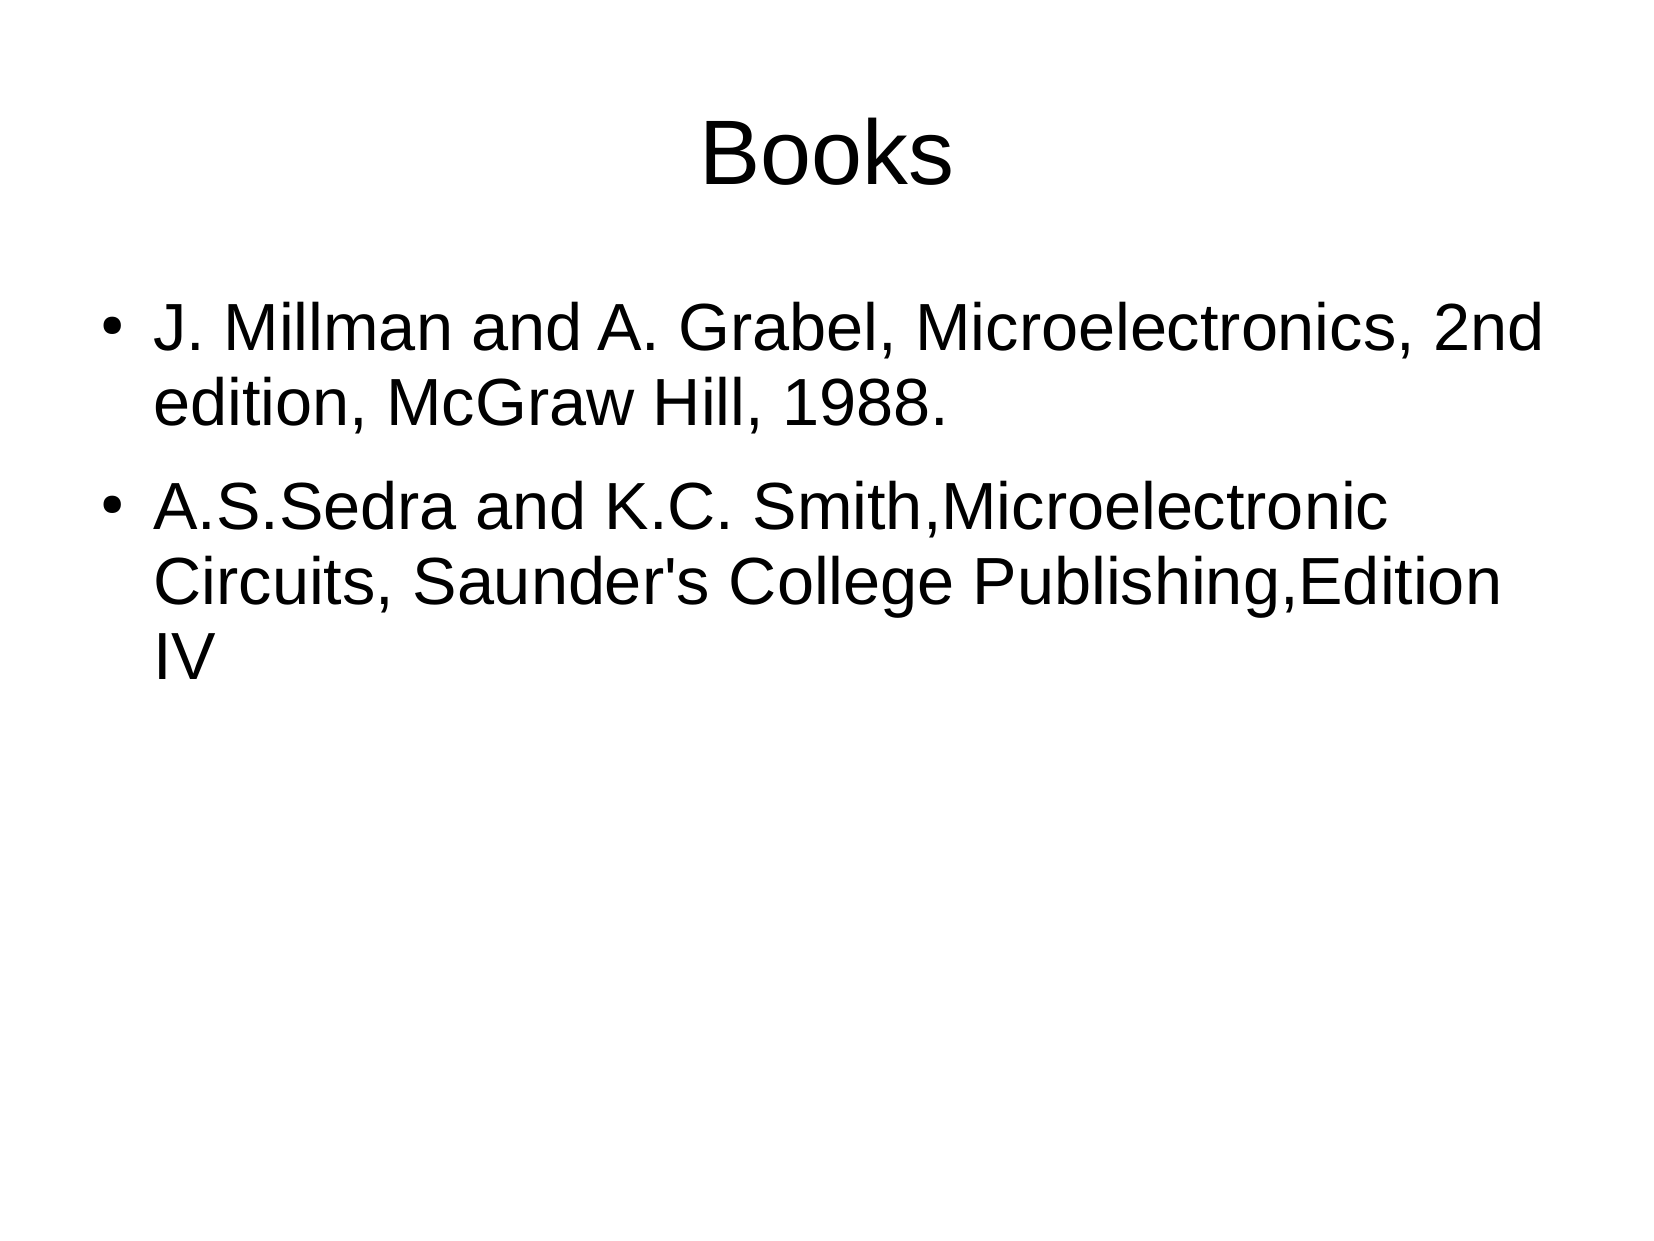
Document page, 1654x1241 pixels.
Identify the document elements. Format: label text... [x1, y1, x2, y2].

title Books [82, 49, 1571, 257]
list J. Millman and A. Grabel, Microelectronics, 2nd edition, McGraw Hill, 1988. A.S.Sedra and K.C. Smith,Microelectronic Circuits, Saunder's College Publishing,Edition IV [82, 290, 1571, 1010]
